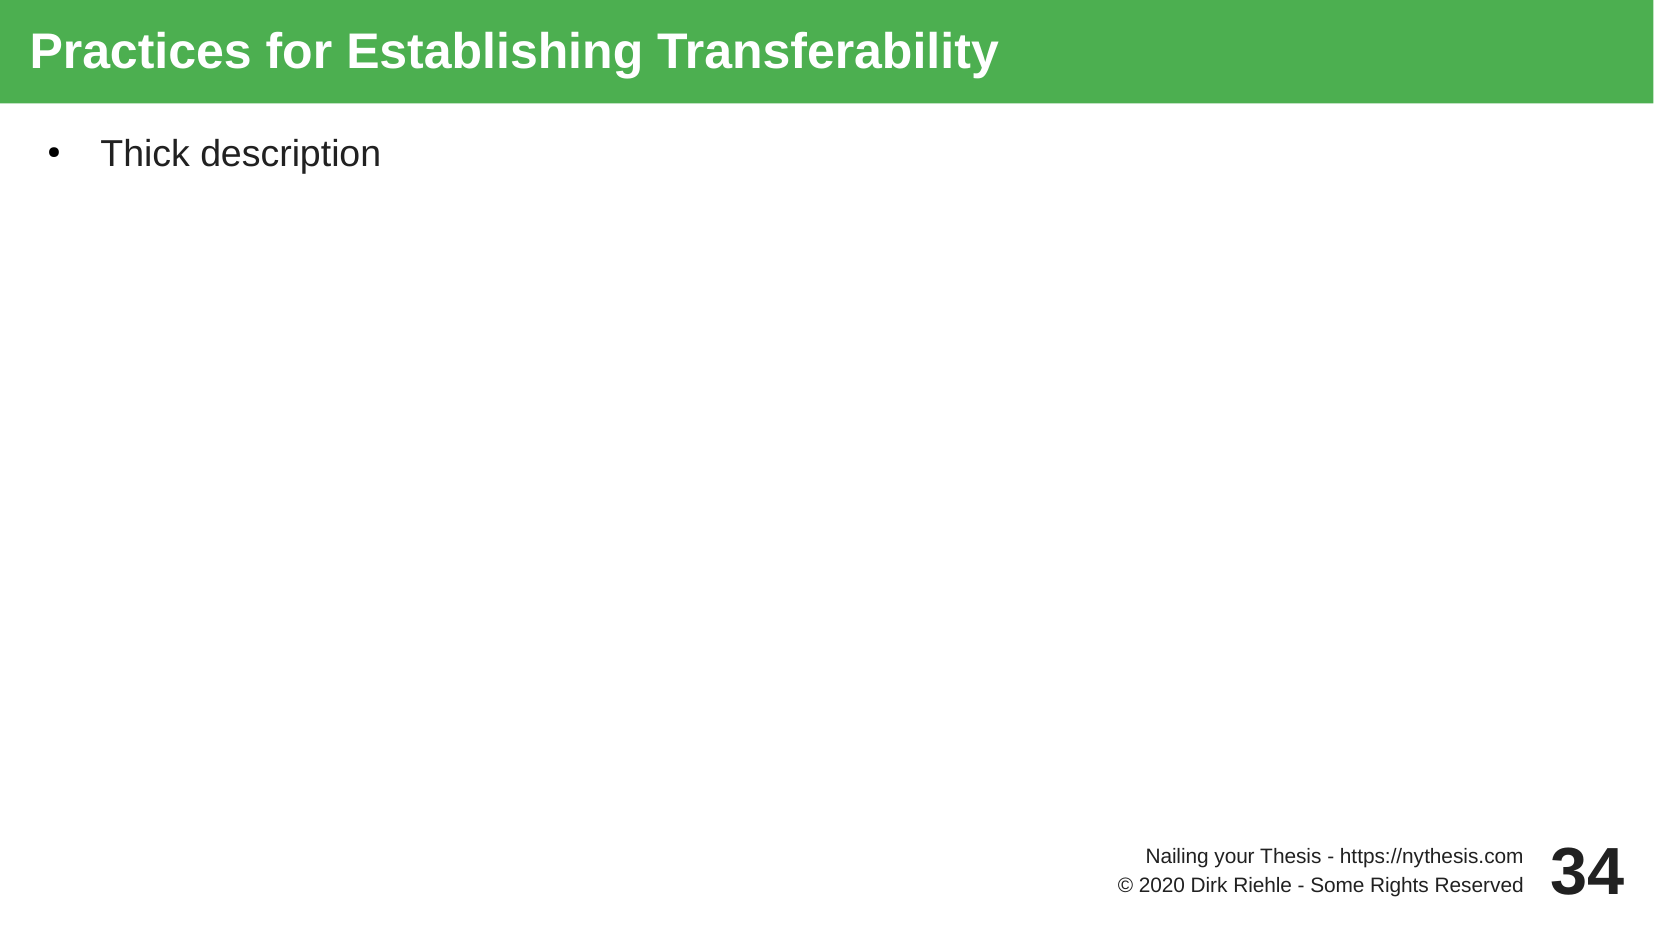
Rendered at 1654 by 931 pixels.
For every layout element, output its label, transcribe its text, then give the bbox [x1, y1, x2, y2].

list Thick description [29, 132, 1625, 813]
title Practices for Establishing Transferability [0, 0, 1654, 104]
